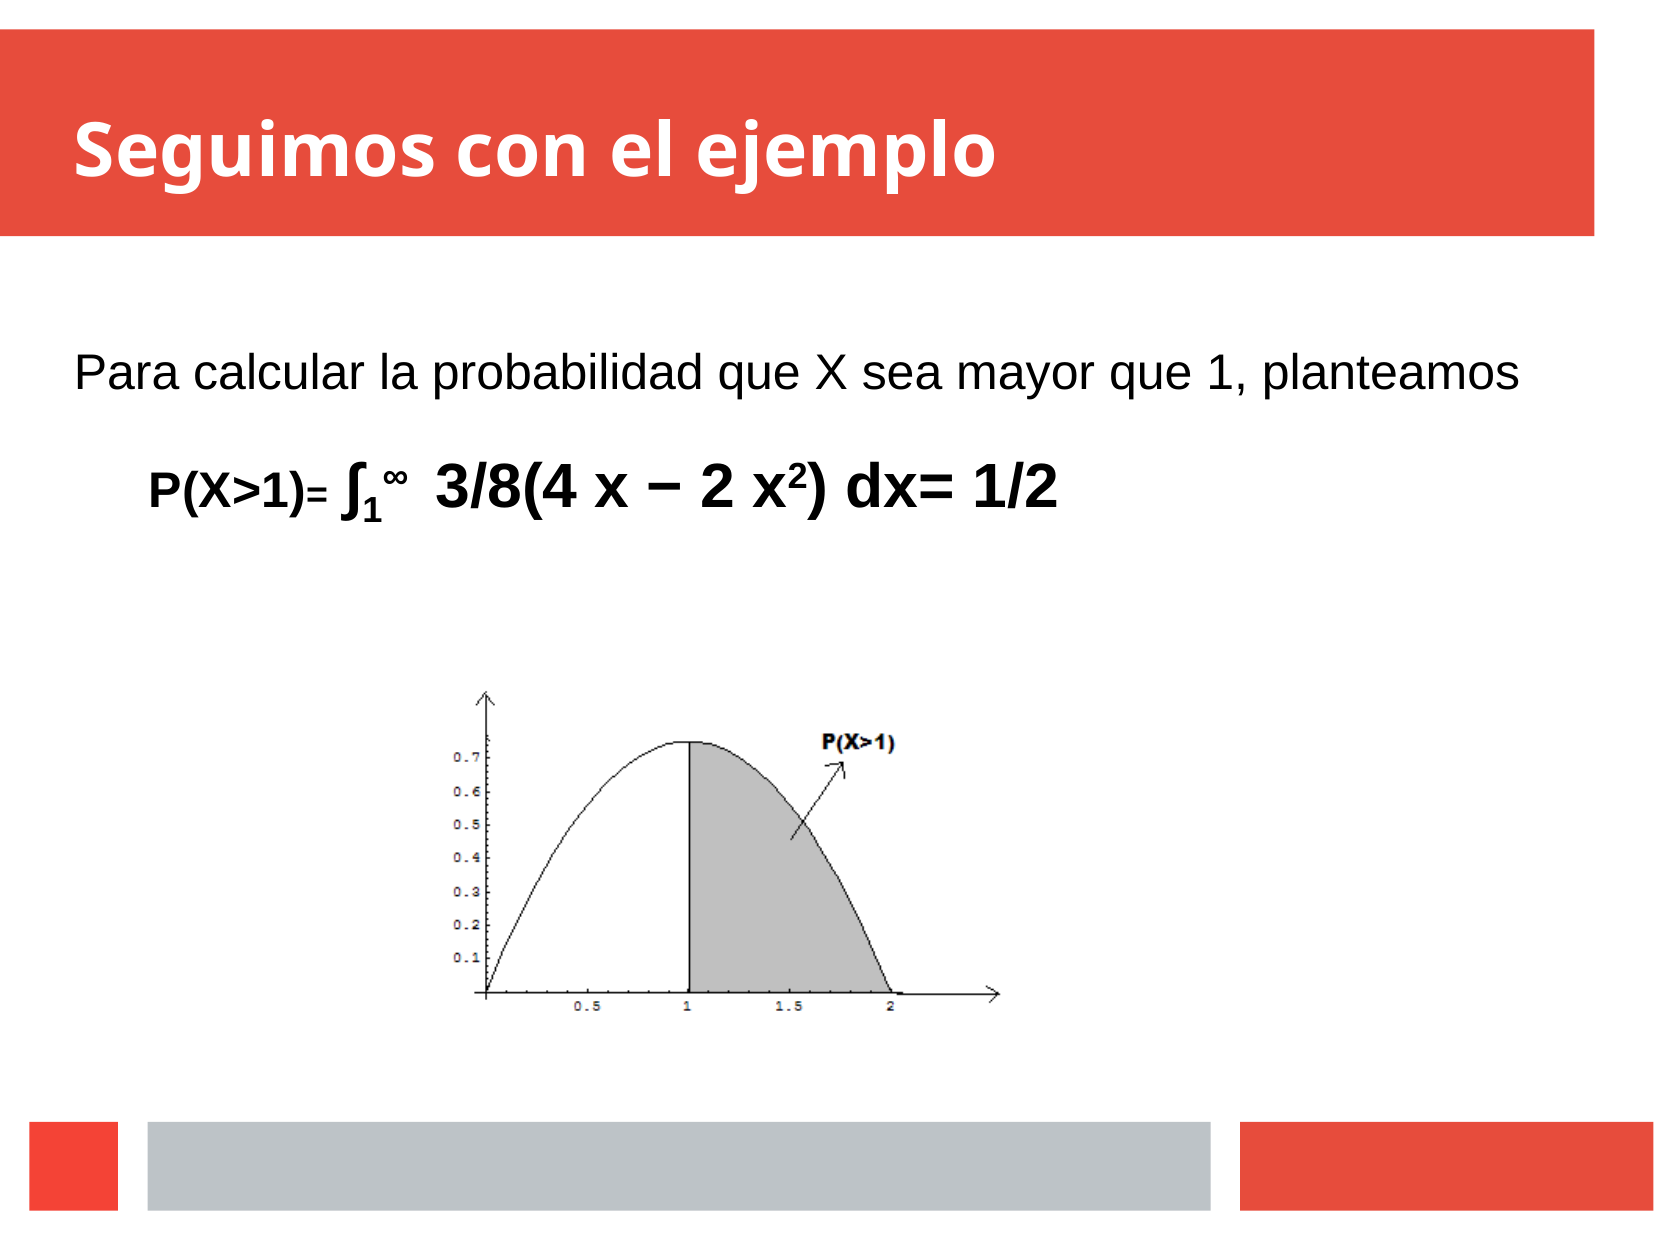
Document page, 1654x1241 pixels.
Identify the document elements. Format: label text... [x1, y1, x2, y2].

picture [387, 632, 1041, 1083]
list Para calcular la probabilidad que X sea mayor que 1, planteamos P(X>1)= ∫1∞ 3/8(4 x − 2 x2) dx= 1/2 [59, 324, 1565, 691]
title Seguimos con el ejemplo [59, 59, 1595, 207]
